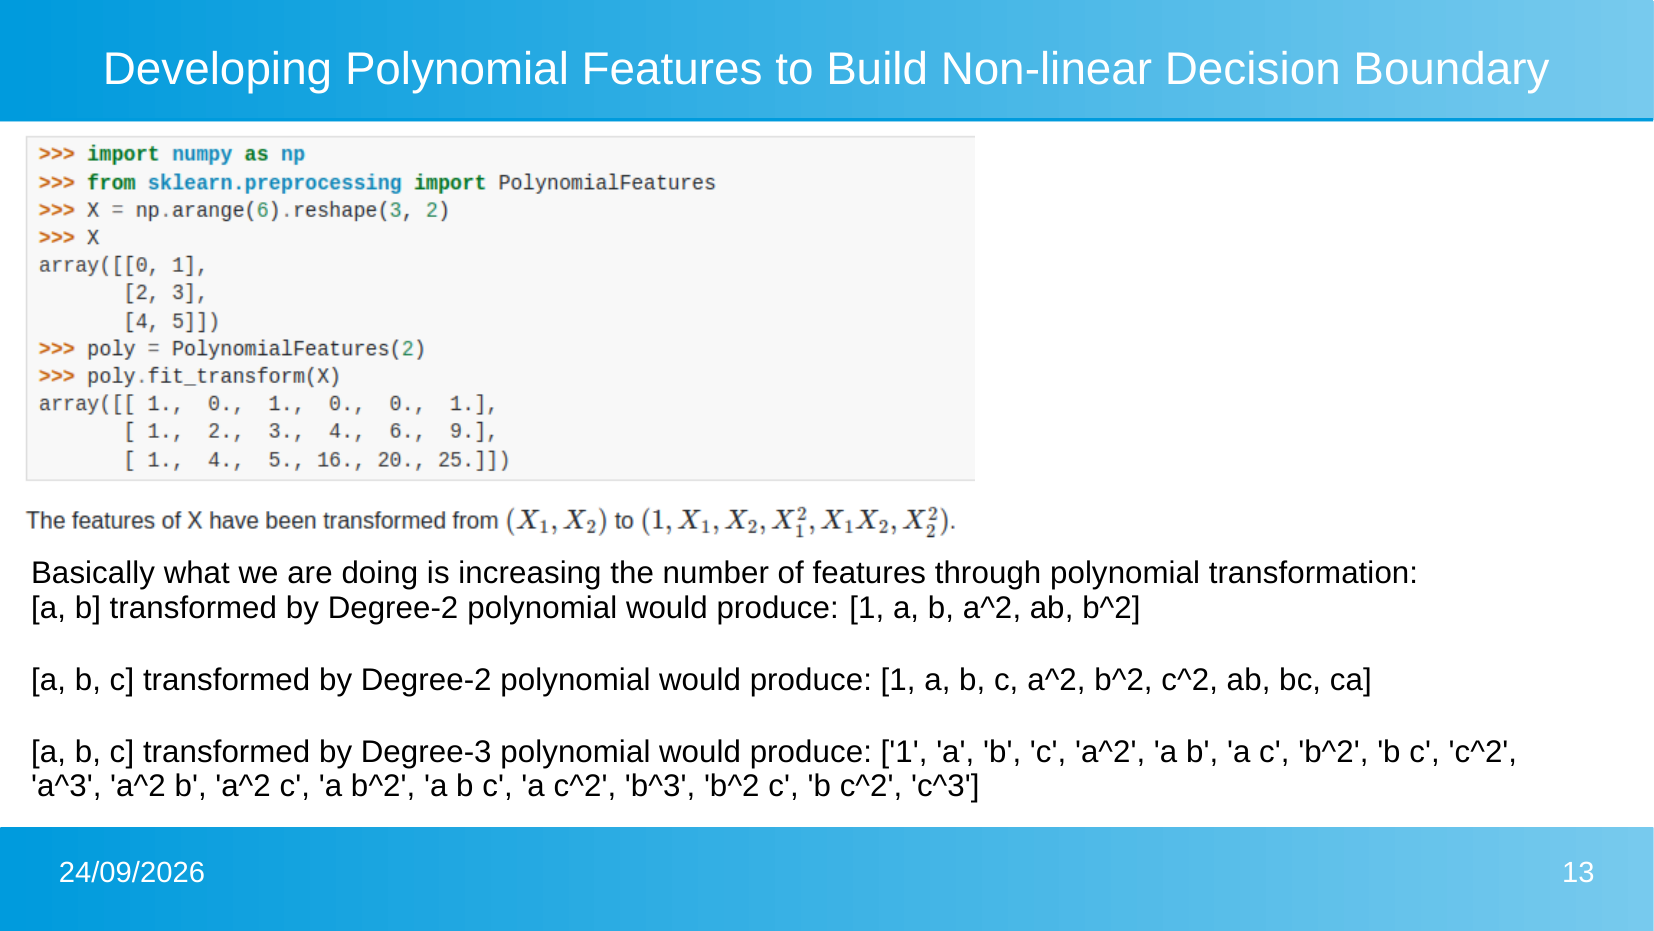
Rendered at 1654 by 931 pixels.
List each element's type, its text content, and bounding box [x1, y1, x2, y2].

title Developing Polynomial Features to Build Non-linear Decision Boundary [59, 29, 1595, 108]
picture [16, 129, 975, 548]
text_box Basically what we are doing is increasing the number of features through polynomial transformation: [a, b] transformed by Degree-2 polynomial would produce: [1, a, b, a^2, ab, b^2] [a, b, c] transformed by Degree-2 polynomial would produce: [1, a, b, c, a^2, b^2, c^2, ab, bc, ca] [a, b, c] transformed by Degree-3 polynomial would produce: ['1', 'a', 'b', 'c', 'a^2', 'a b', 'a c', 'b^2', 'b c', 'c^2', 'a^3', 'a^2 b', 'a^2 c', 'a b^2', 'a b c', 'a c^2', 'b^3', 'b^2 c', 'b c^2', 'c^3'] [16, 548, 1582, 811]
